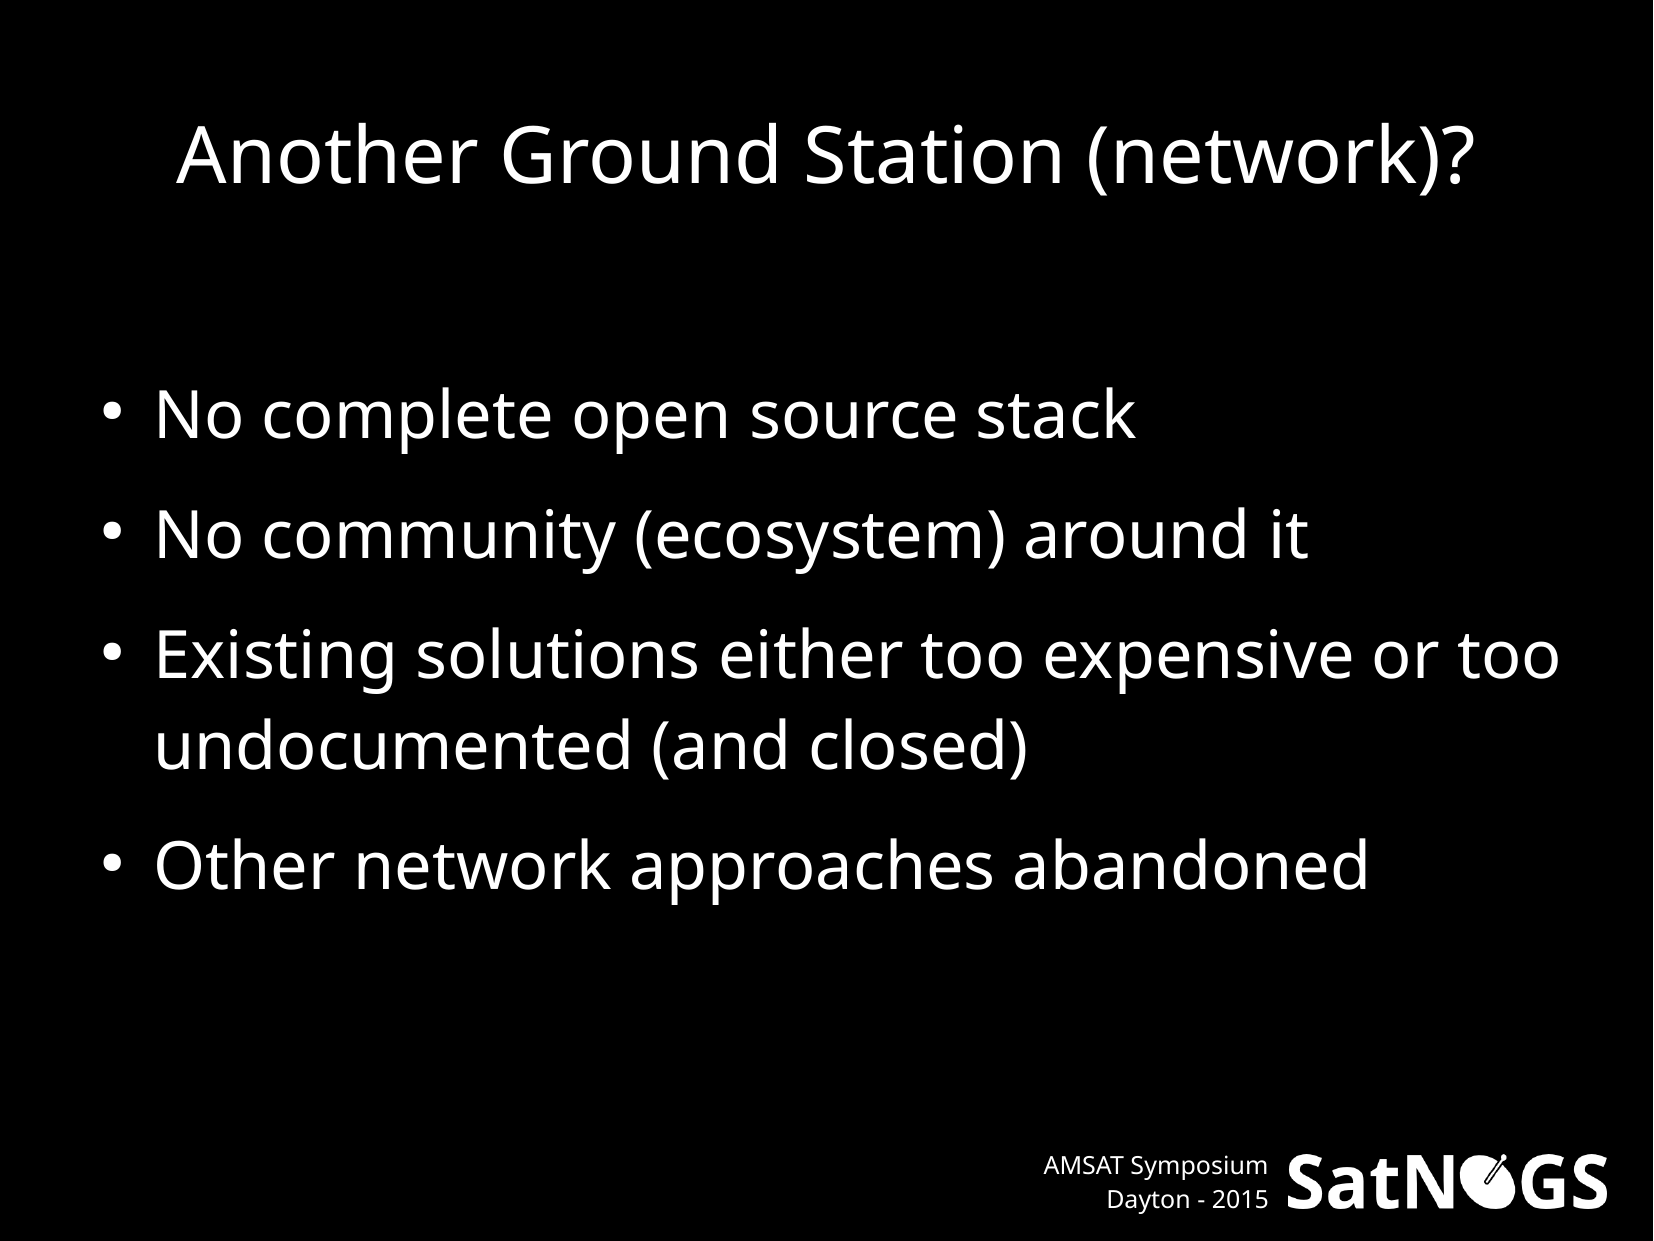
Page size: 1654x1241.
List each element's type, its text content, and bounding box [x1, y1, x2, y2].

list No complete open source stack No community (ecosystem) around it Existing solutions either too expensive or too undocumented (and closed) Other network approaches abandoned [82, 367, 1571, 1087]
title Another Ground Station (network)? [82, 49, 1571, 257]
picture [1288, 1154, 1607, 1209]
